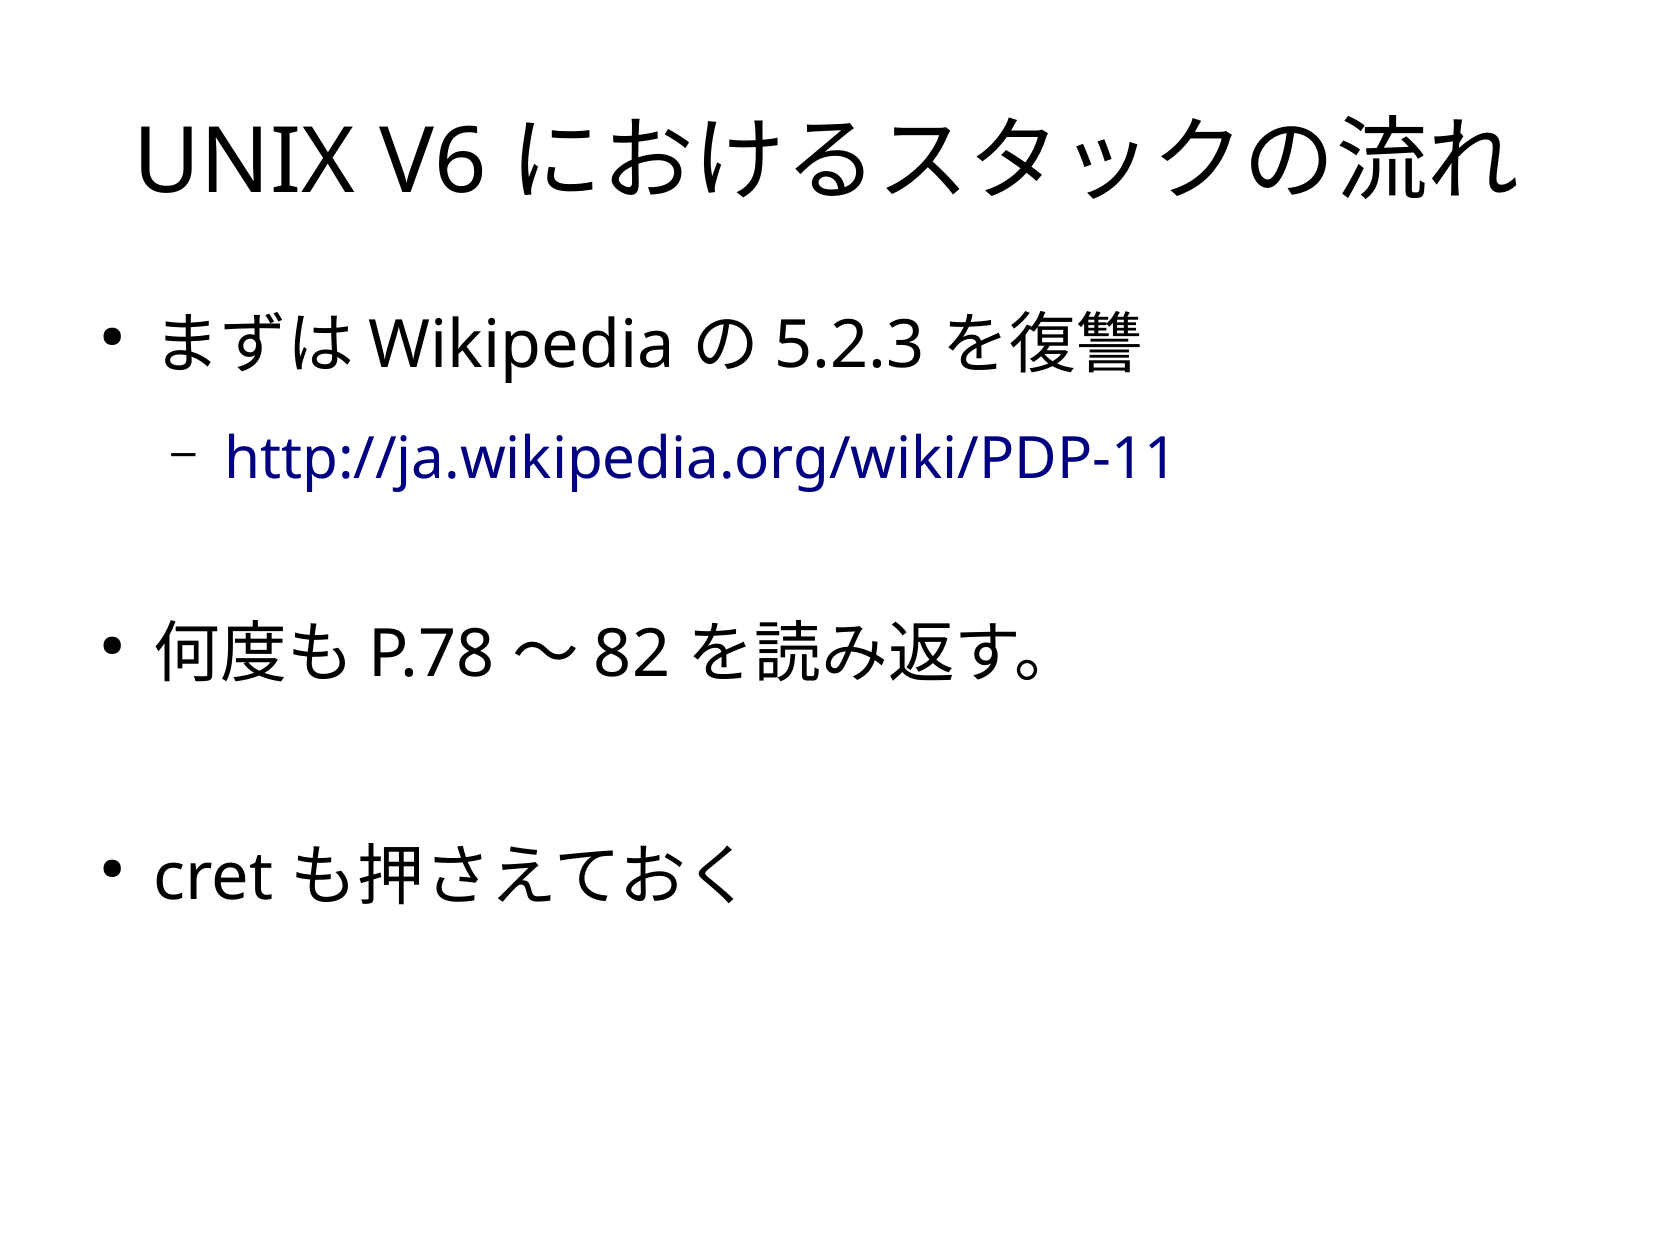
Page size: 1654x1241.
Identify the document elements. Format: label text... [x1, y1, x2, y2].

list まずは Wikipedia の 5.2.3 を復讐 http://ja.wikipedia.org/wiki/PDP-11 何度も P.78 ～ 82 を読み返す。 cret も押さえておく [82, 290, 1538, 1170]
title UNIX V6 におけるスタックの流れ [82, 49, 1571, 257]
